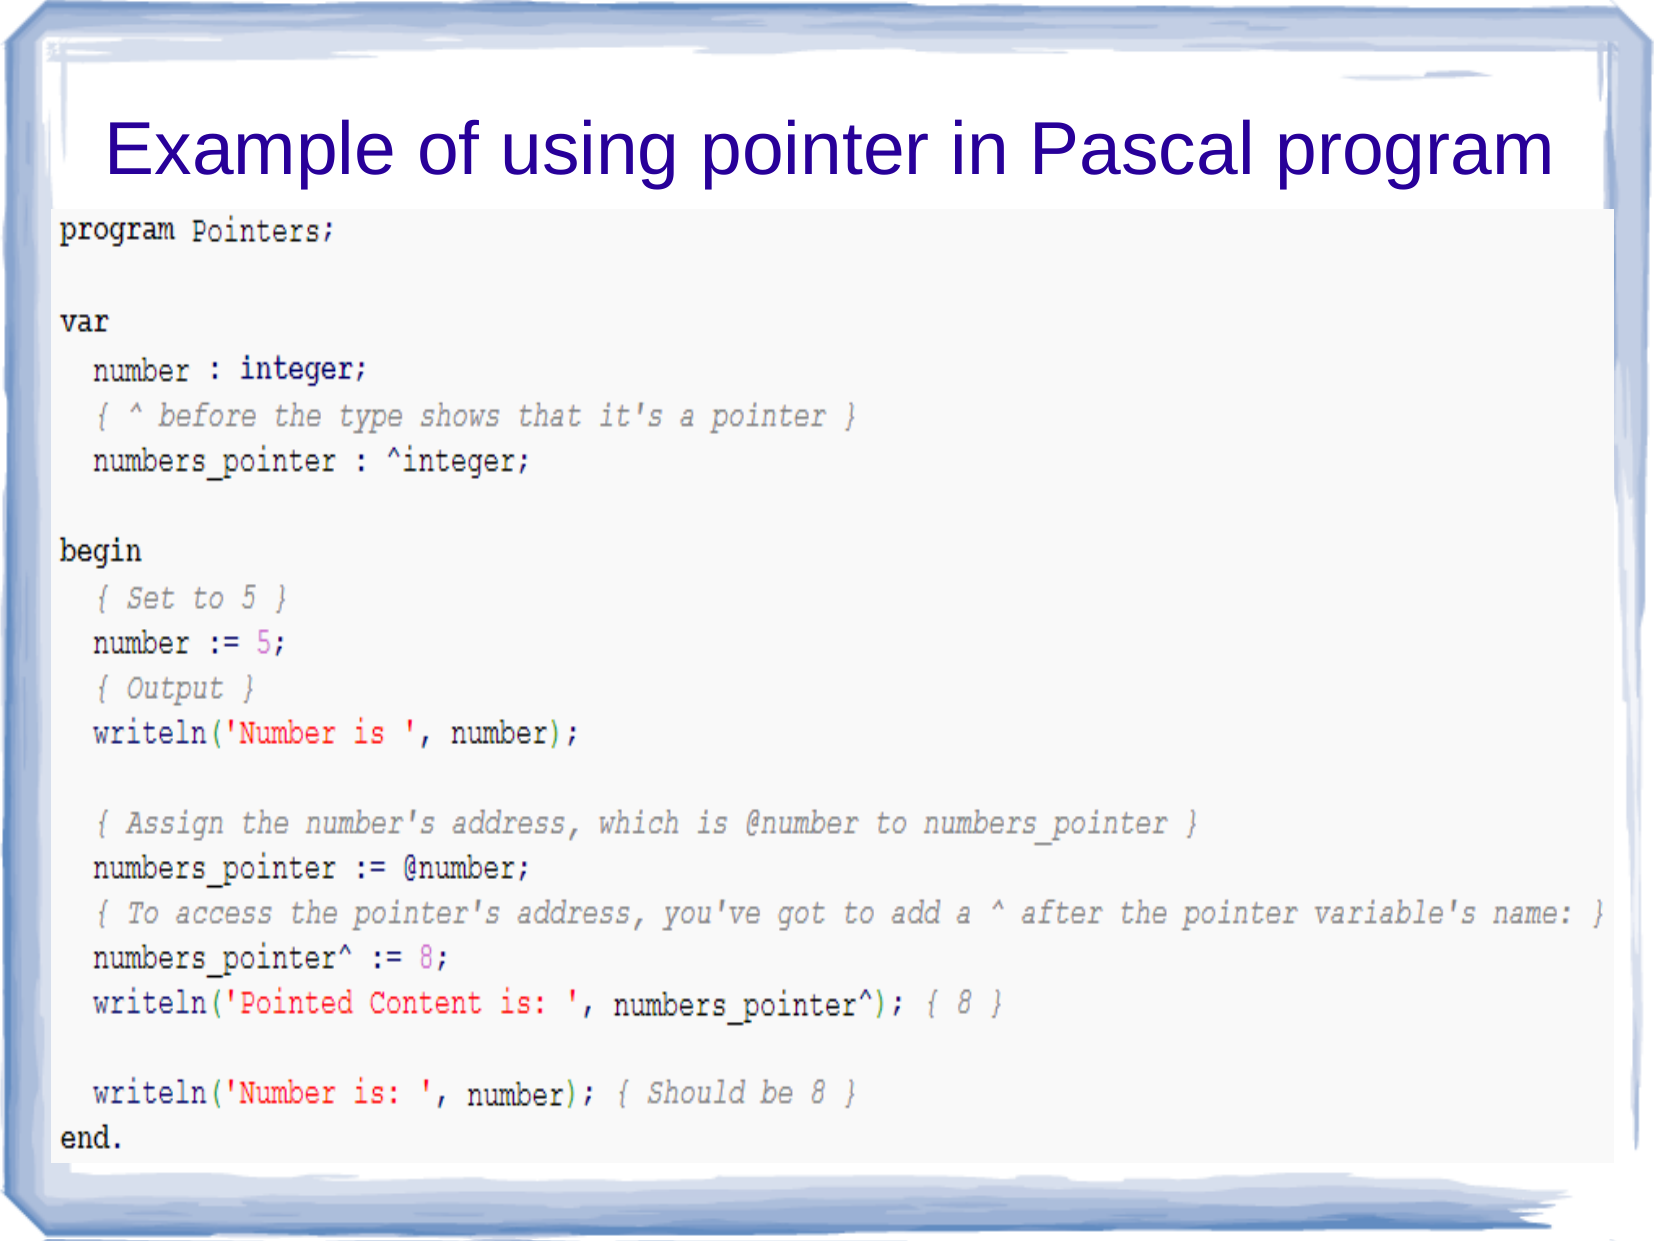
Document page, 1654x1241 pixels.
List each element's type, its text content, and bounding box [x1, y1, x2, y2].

title Example of using pointer in Pascal program [82, 106, 1578, 191]
picture [0, 0, 1654, 1241]
